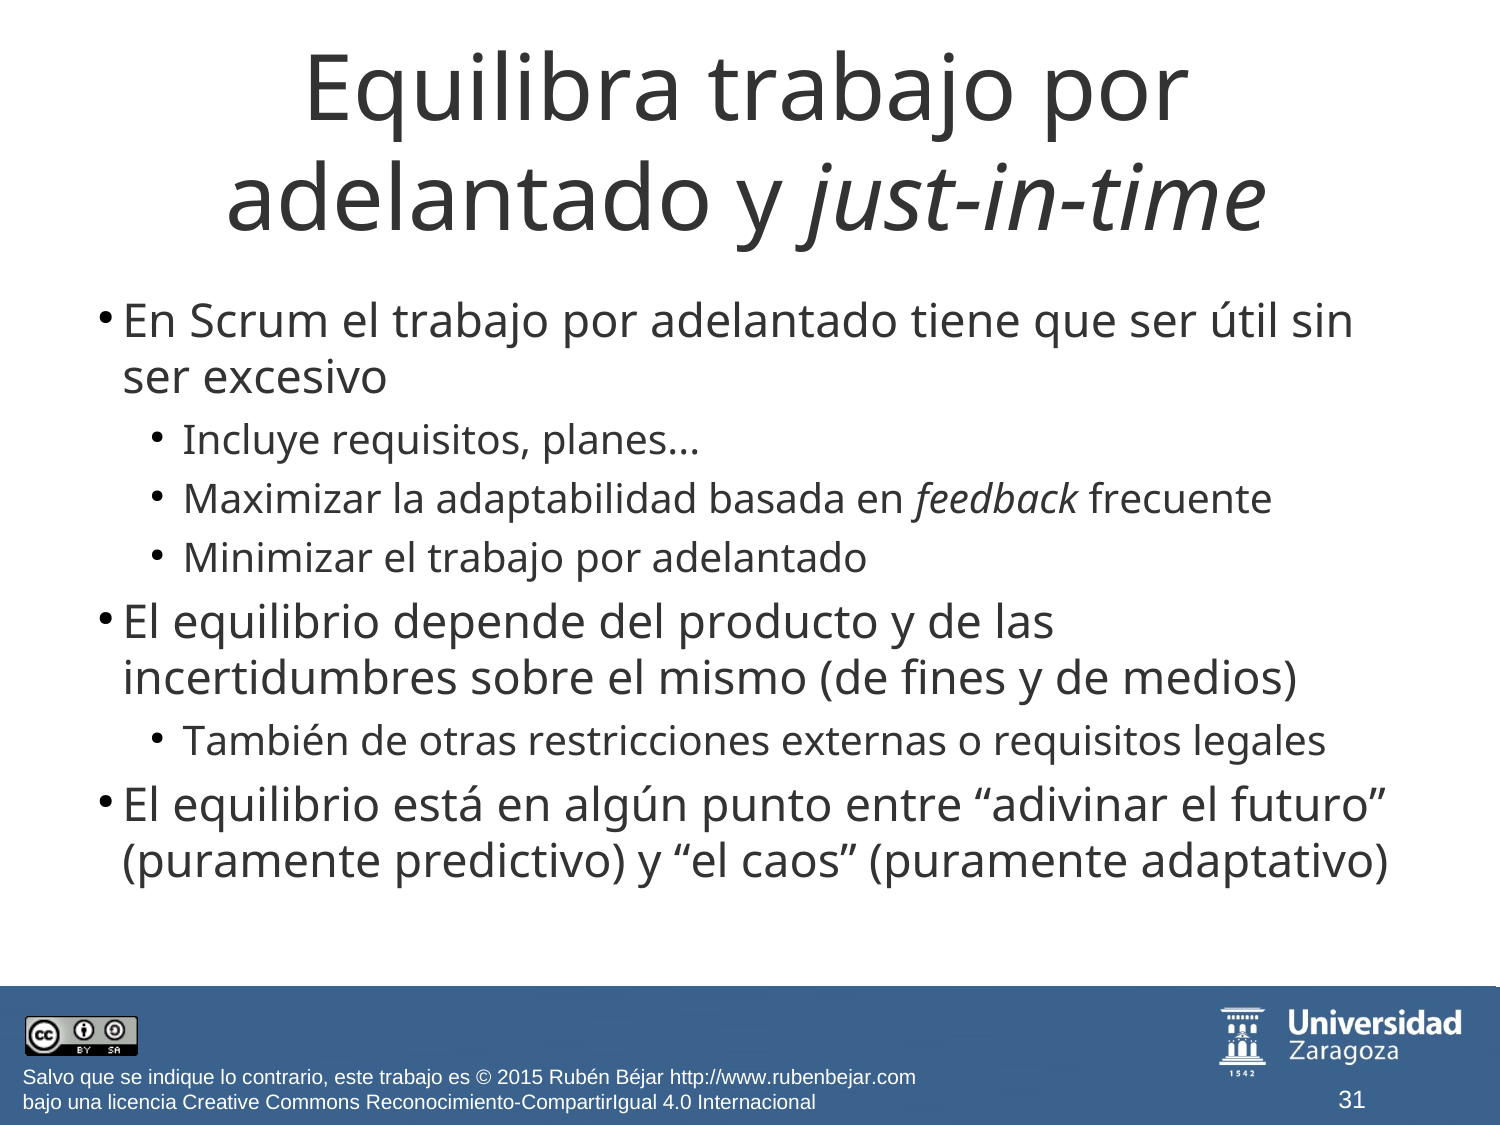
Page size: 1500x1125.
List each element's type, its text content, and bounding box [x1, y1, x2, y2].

title Equilibra trabajo por adelantado y just-in-time [74, 21, 1420, 257]
picture [0, 986, 1500, 1125]
list En Scrum el trabajo por adelantado tiene que ser útil sin ser excesivo Incluye requisitos, planes... Maximizar la adaptabilidad basada en feedback frecuente Minimizar el trabajo por adelantado El equilibrio depende del producto y de las incertidumbres sobre el mismo (de fines y de medios) También de otras restricciones externas o requisitos legales El equilibrio está en algún punto entre “adivinar el futuro” (puramente predictivo) y “el caos” (puramente adaptativo) [82, 283, 1418, 957]
